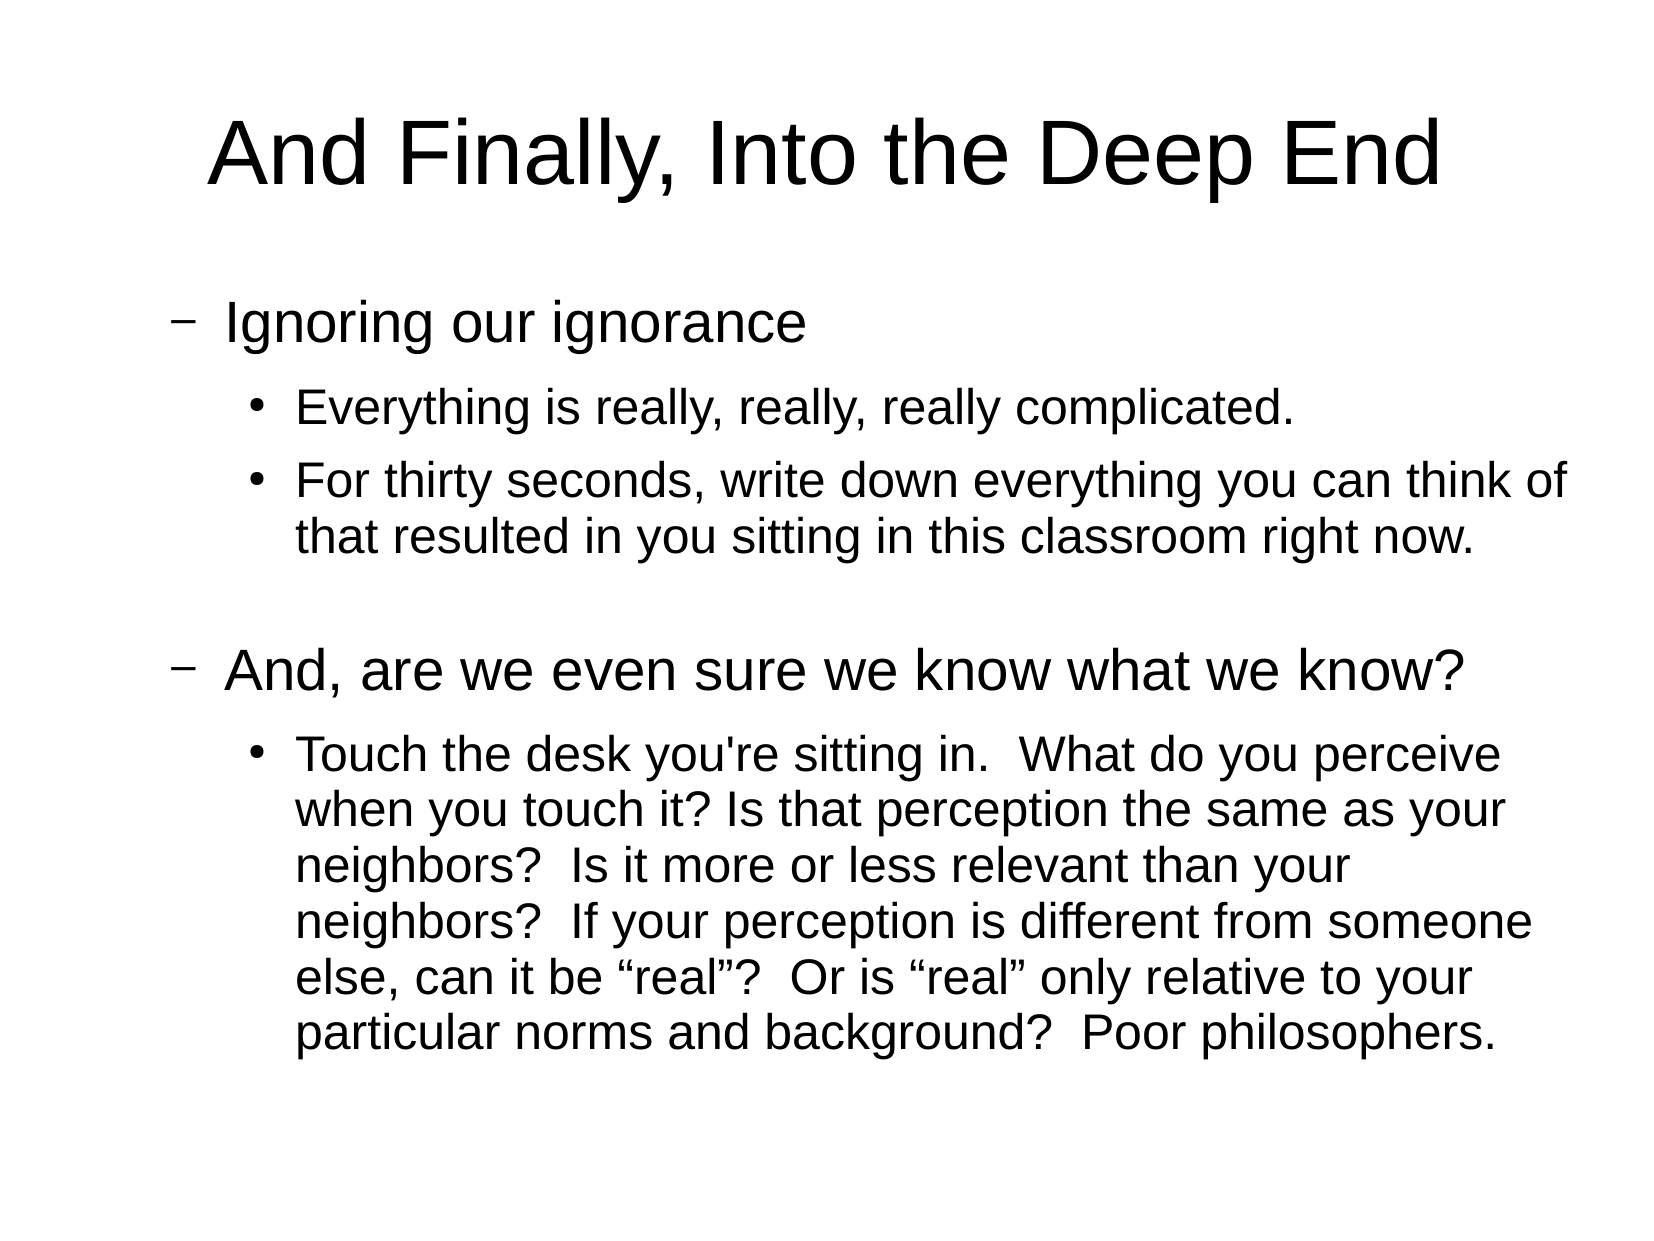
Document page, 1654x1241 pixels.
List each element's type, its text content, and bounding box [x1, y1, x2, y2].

title And Finally, Into the Deep End [82, 49, 1571, 257]
list Ignoring our ignorance Everything is really, really, really complicated. For thirty seconds, write down everything you can think of that resulted in you sitting in this classroom right now. And, are we even sure we know what we know? Touch the desk you're sitting in. What do you perceive when you touch it? Is that perception the same as your neighbors? Is it more or less relevant than your neighbors? If your perception is different from someone else, can it be “real”? Or is “real” only relative to your particular norms and background? Poor philosophers. [82, 290, 1571, 1156]
